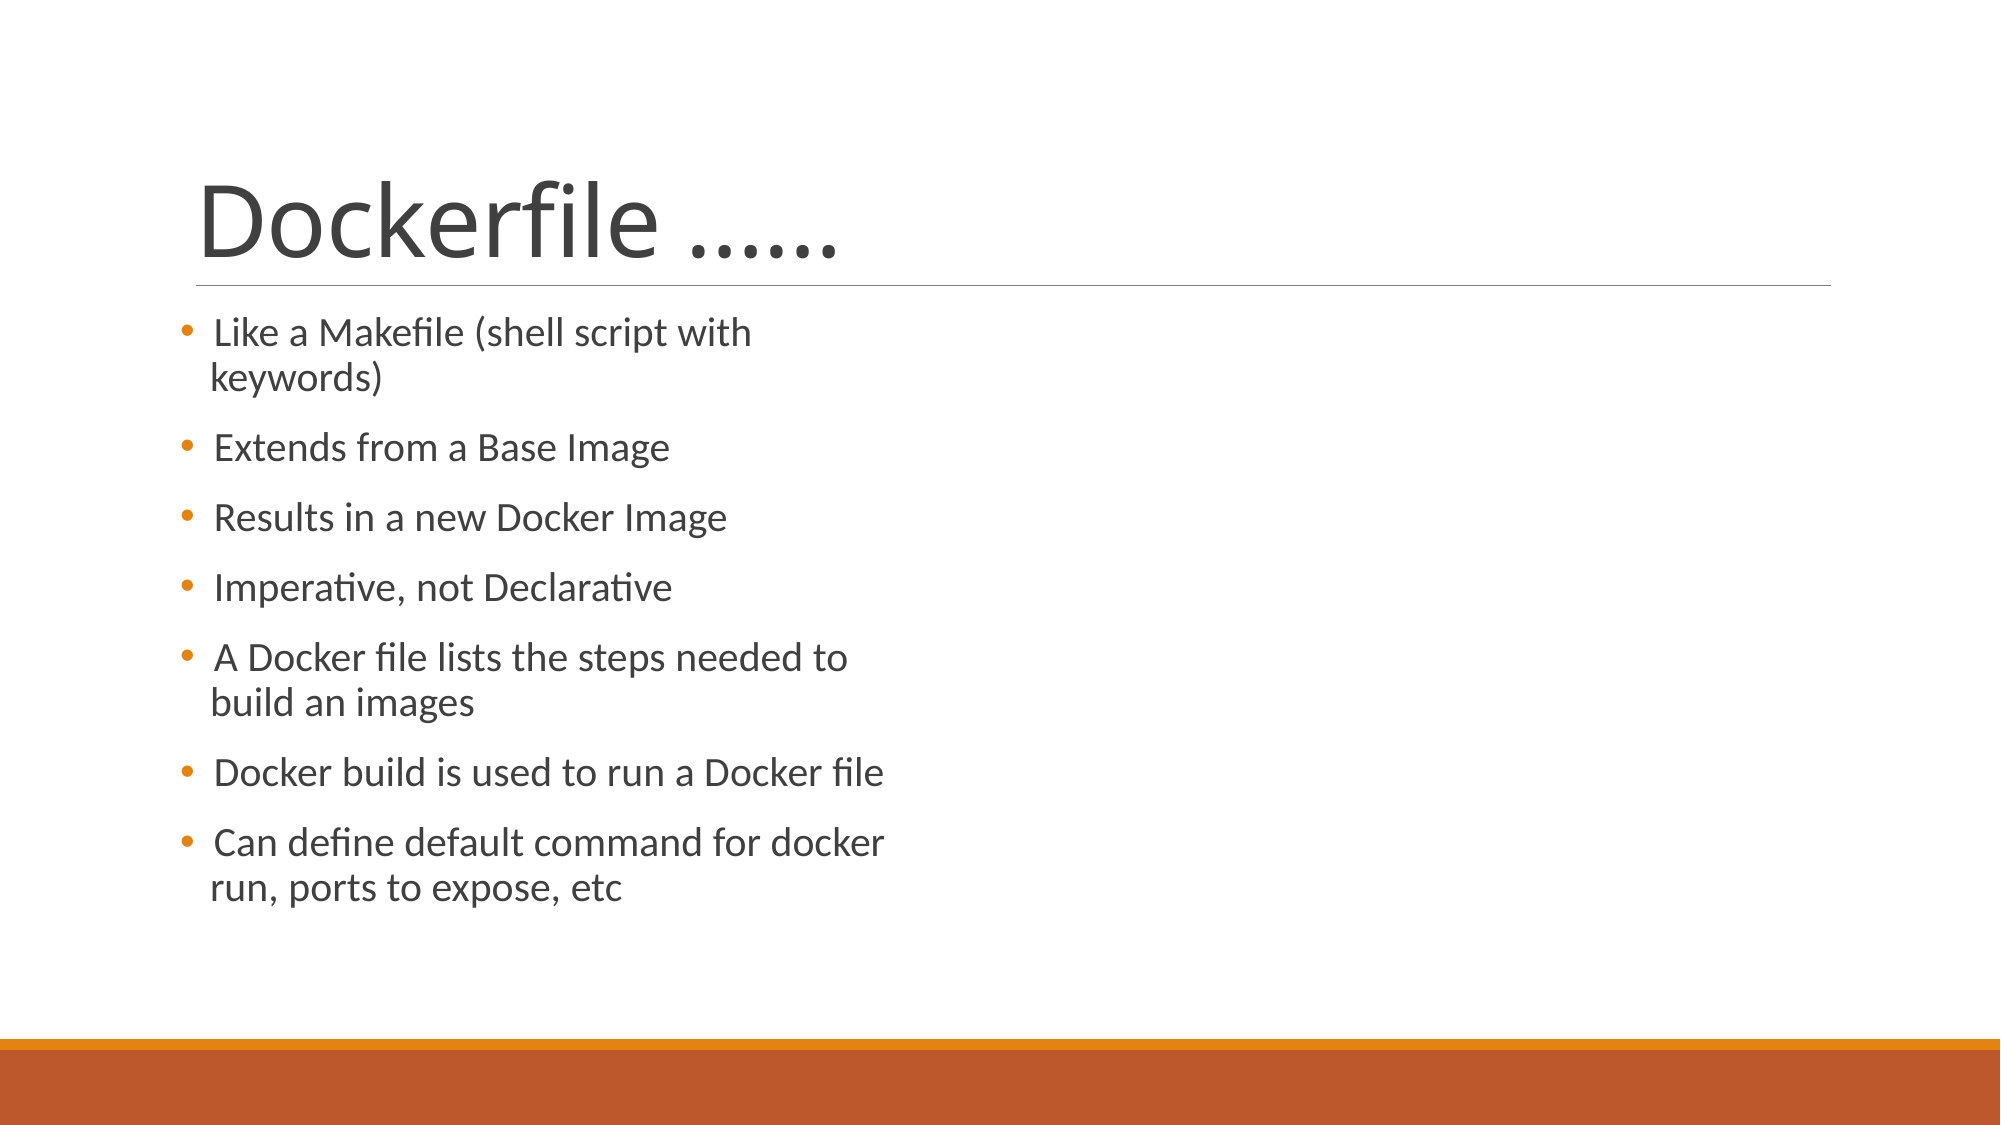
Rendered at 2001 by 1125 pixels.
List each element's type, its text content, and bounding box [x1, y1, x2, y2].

title Dockerfile …… [180, 47, 1831, 286]
list Like a Makefile (shell script with keywords) Extends from a Base Image Results in a new Docker Image Imperative, not Declarative A Docker file lists the steps needed to build an images Docker build is used to run a Docker file Can define default command for docker run, ports to expose, etc [180, 302, 889, 963]
